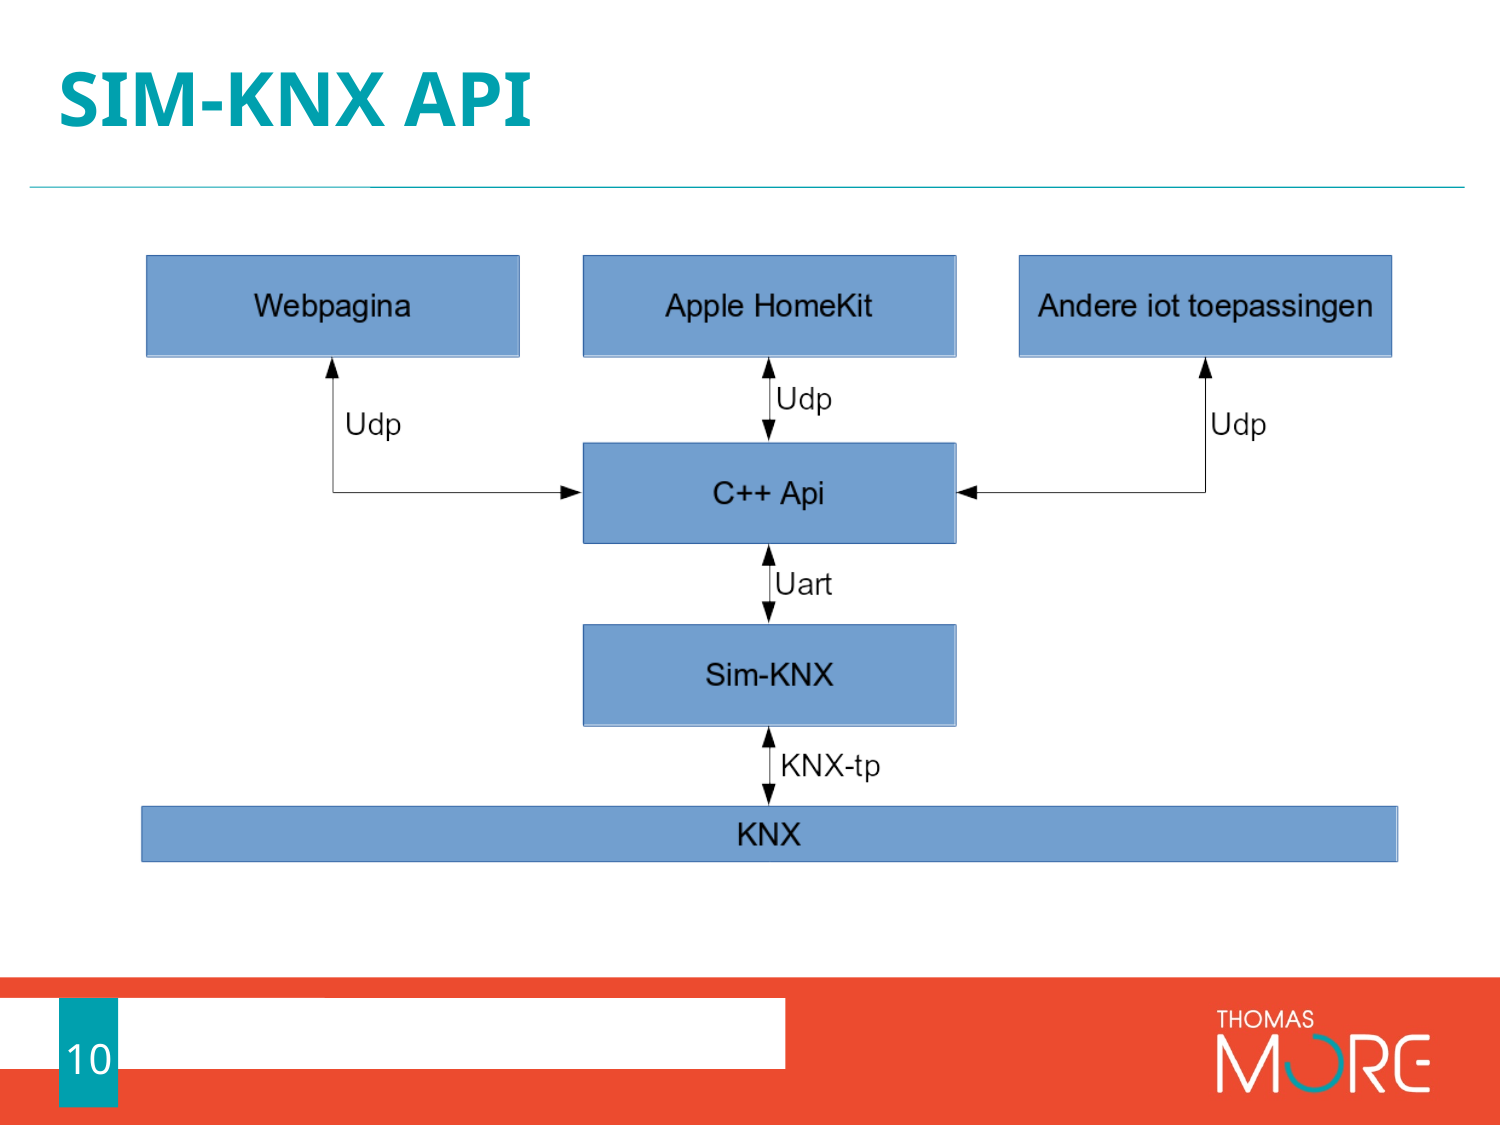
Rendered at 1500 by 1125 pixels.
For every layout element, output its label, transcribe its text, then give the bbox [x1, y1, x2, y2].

picture [82, 188, 1441, 963]
picture [1187, 980, 1459, 1122]
footer [123, 998, 786, 1069]
title SIM-knx api [0, 0, 1500, 188]
slide_number <number> [59, 998, 119, 1108]
